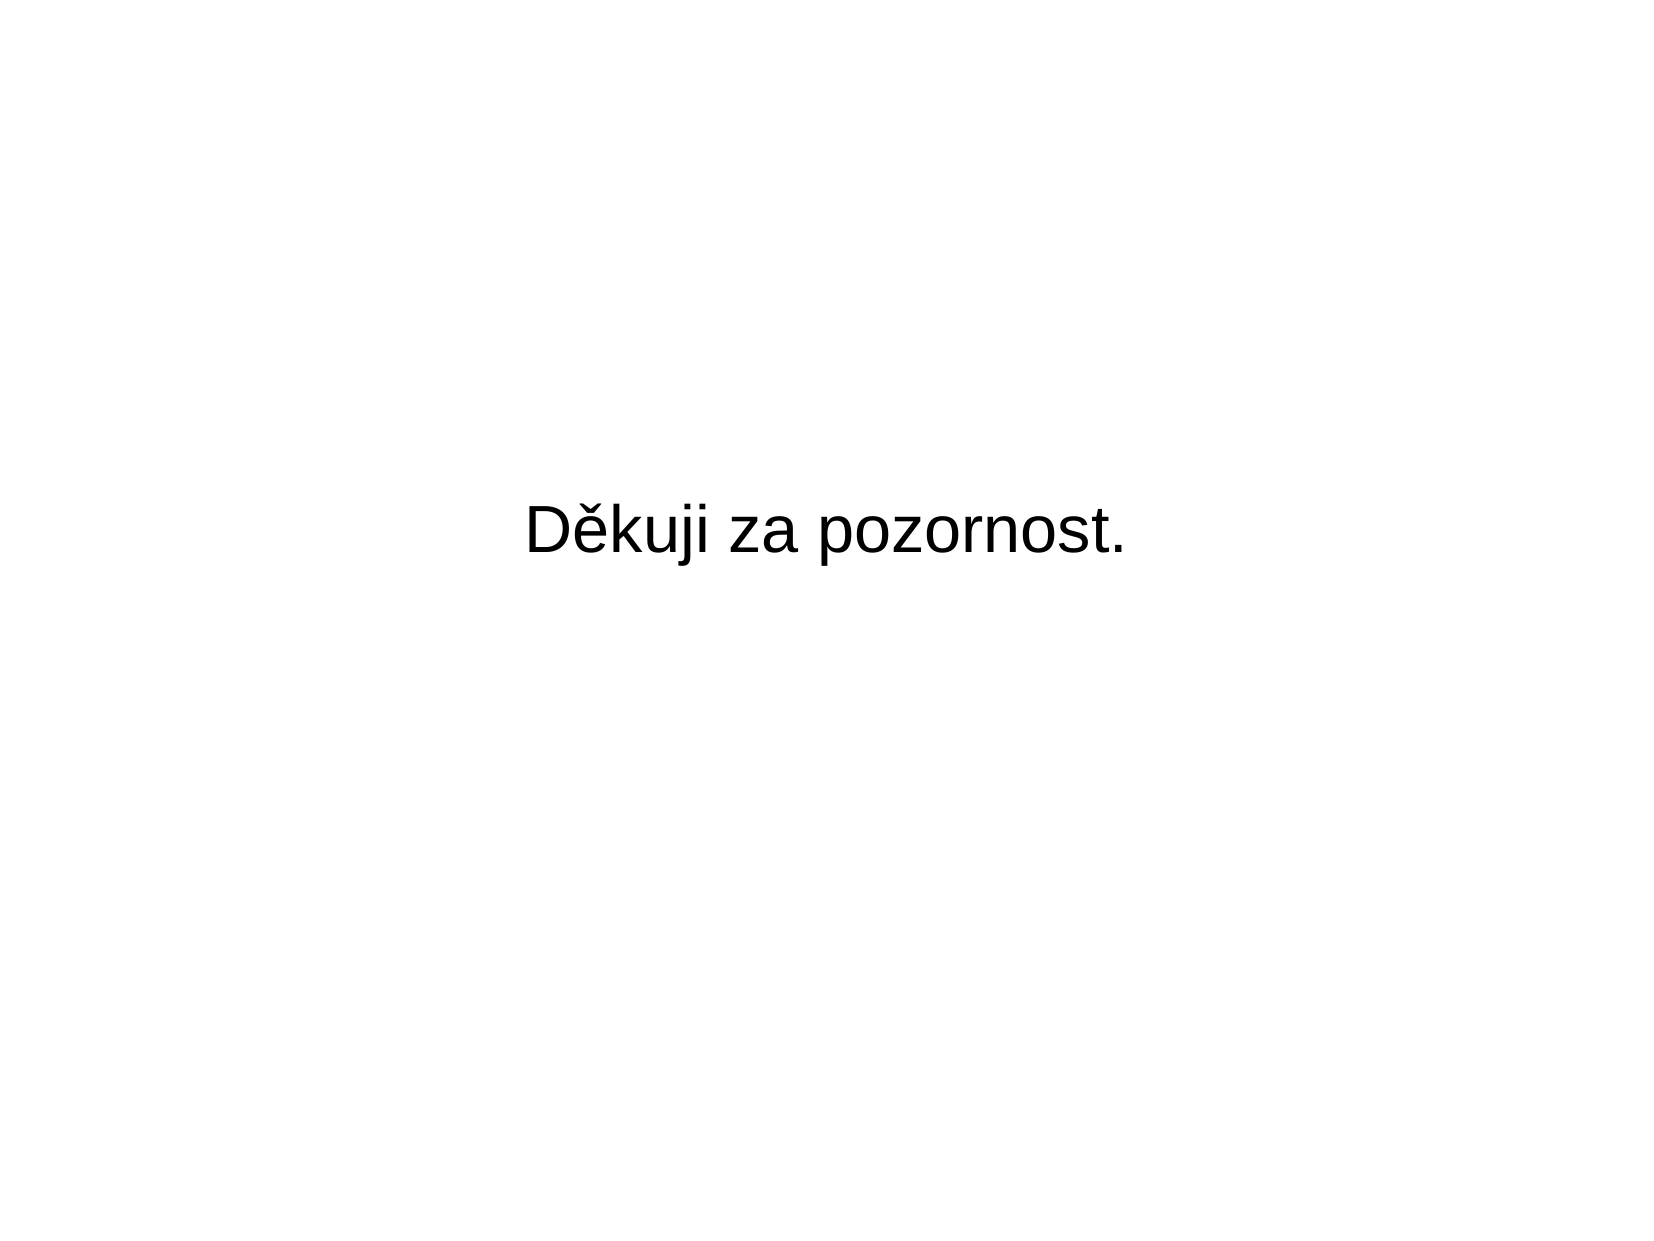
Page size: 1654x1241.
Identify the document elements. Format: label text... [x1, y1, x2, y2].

subtitle Děkuji za pozornost. [82, 49, 1571, 1010]
